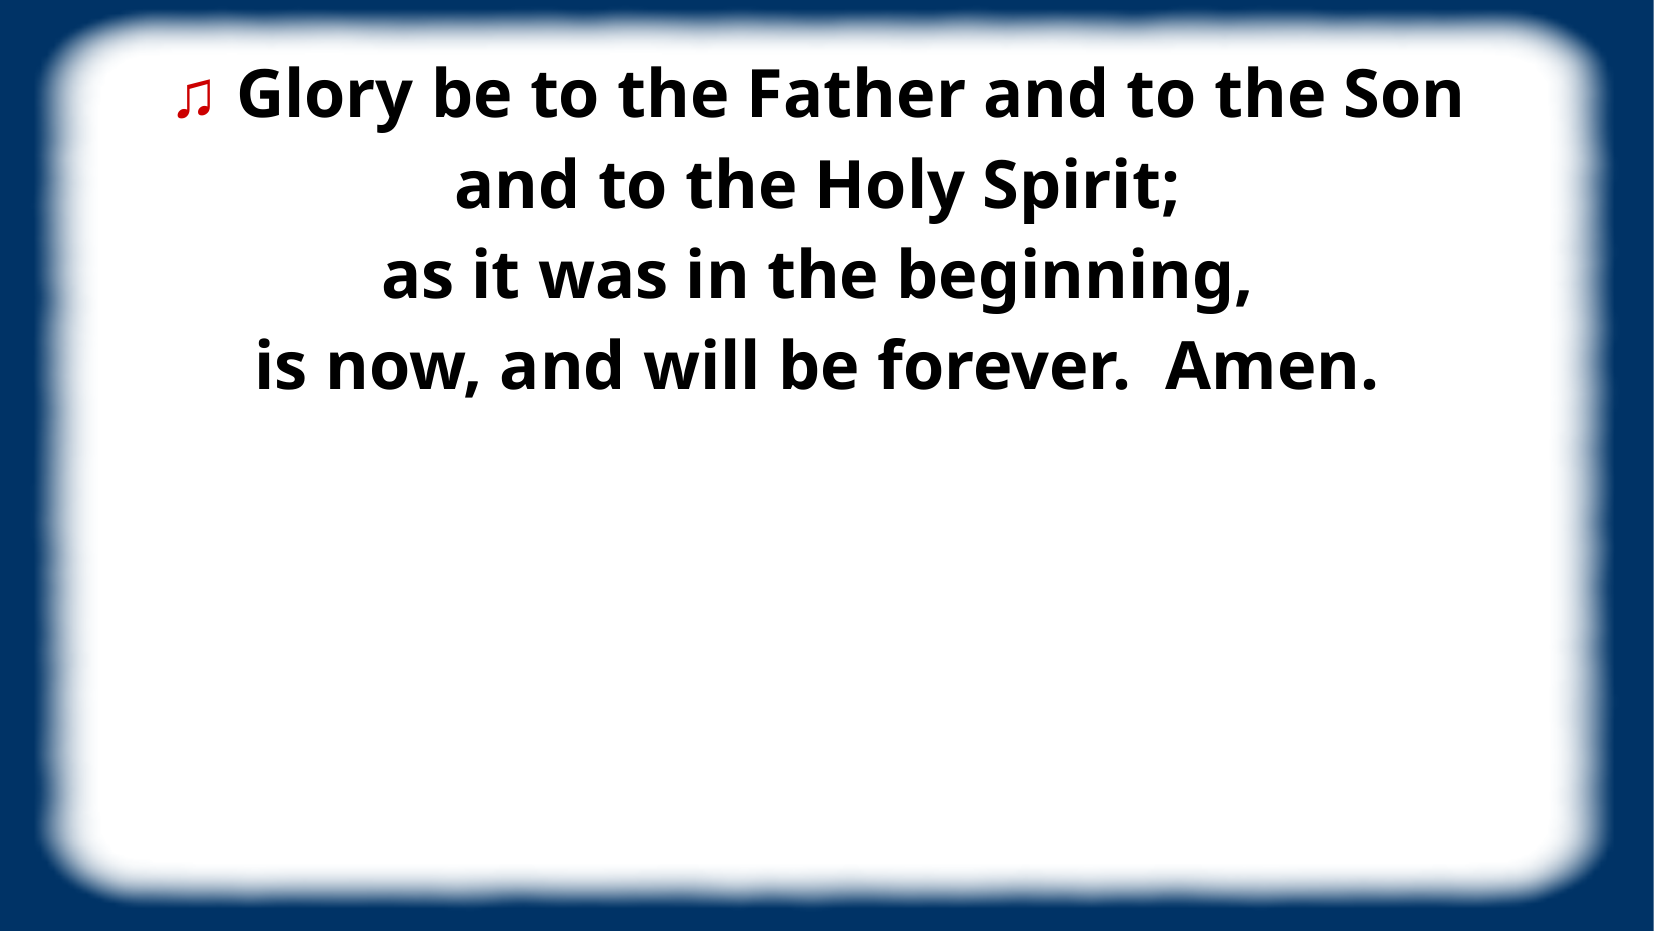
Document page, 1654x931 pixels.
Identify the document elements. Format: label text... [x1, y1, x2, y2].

text_box ♫ Glory be to the Father and to the Son and to the Holy Spirit; as it was in the beginning, is now, and will be forever. Amen. [105, 38, 1531, 436]
picture [0, 0, 1654, 931]
